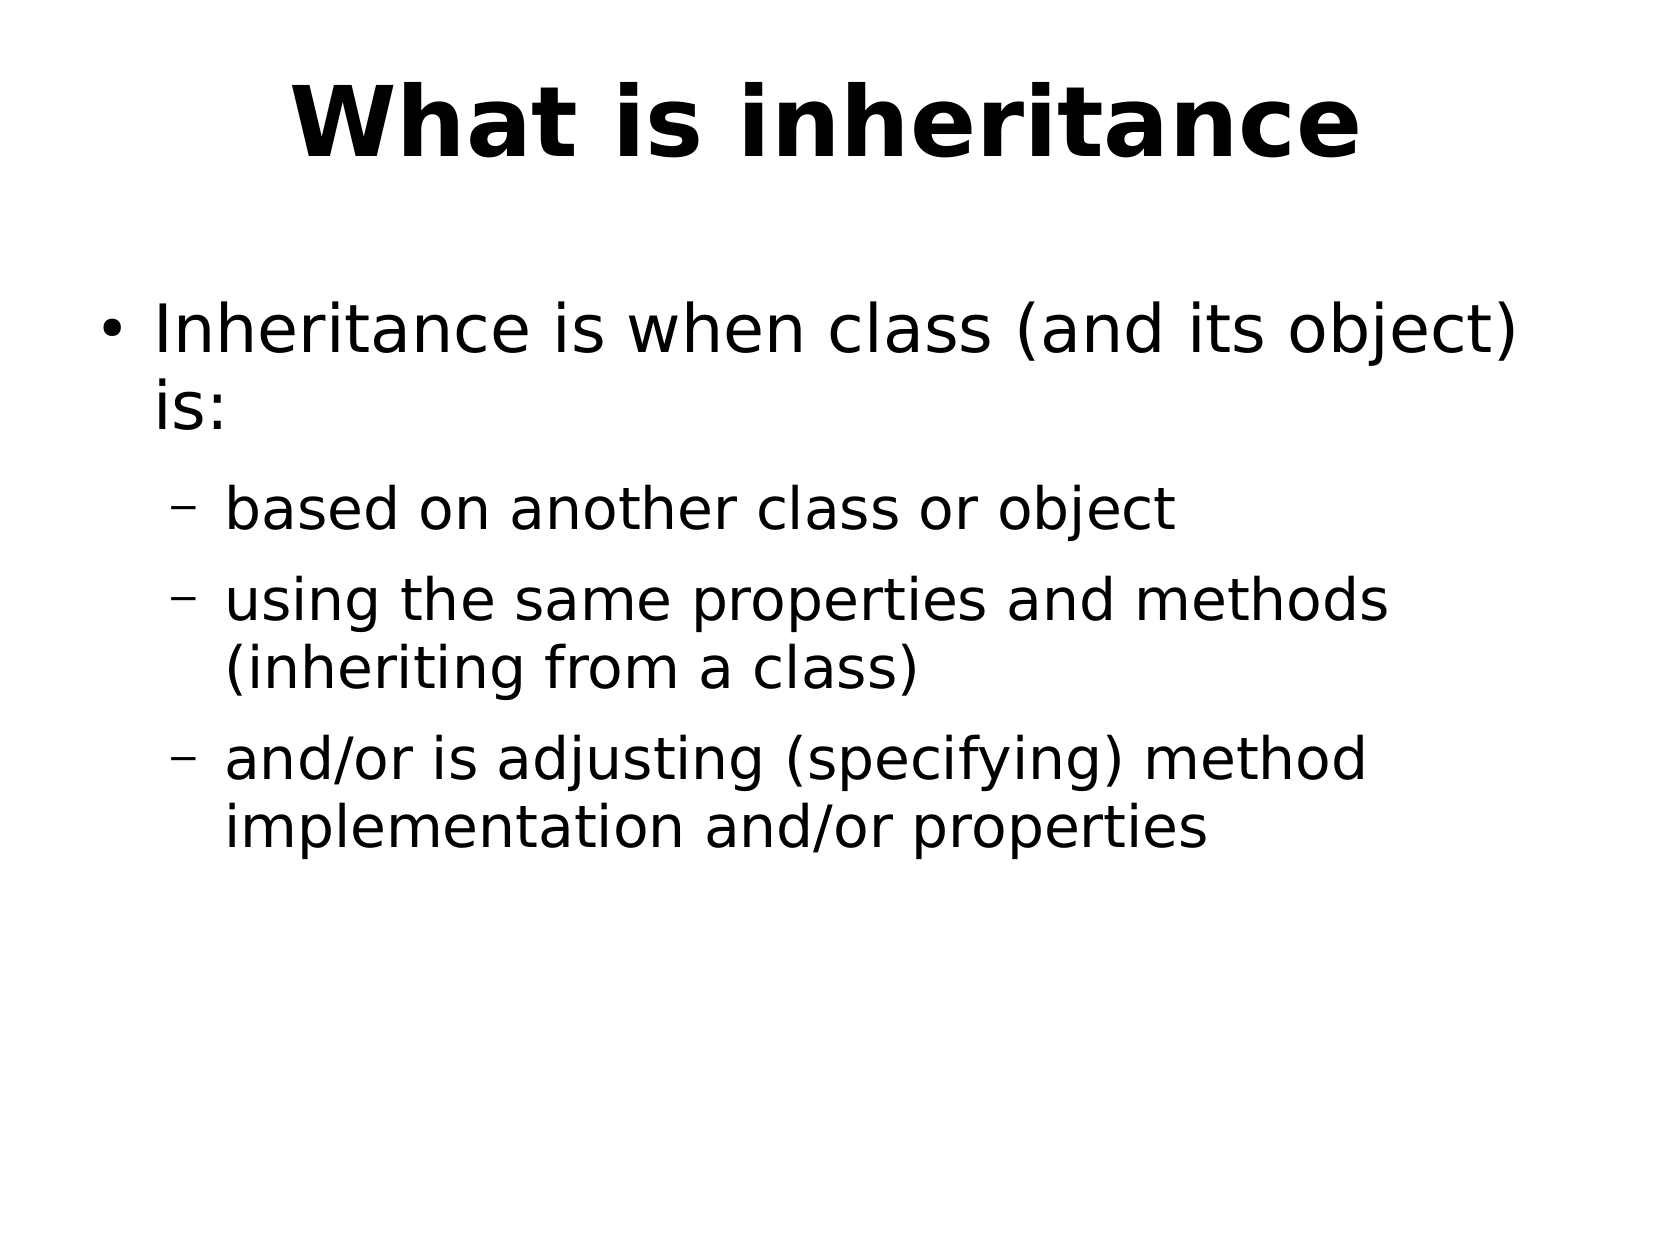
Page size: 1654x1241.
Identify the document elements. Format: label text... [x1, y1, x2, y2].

list Inheritance is when class (and its object) is: based on another class or object using the same properties and methods (inheriting from a class) and/or is adjusting (specifying) method implementation and/or properties [82, 290, 1538, 1010]
title What is inheritance [82, 65, 1571, 179]
